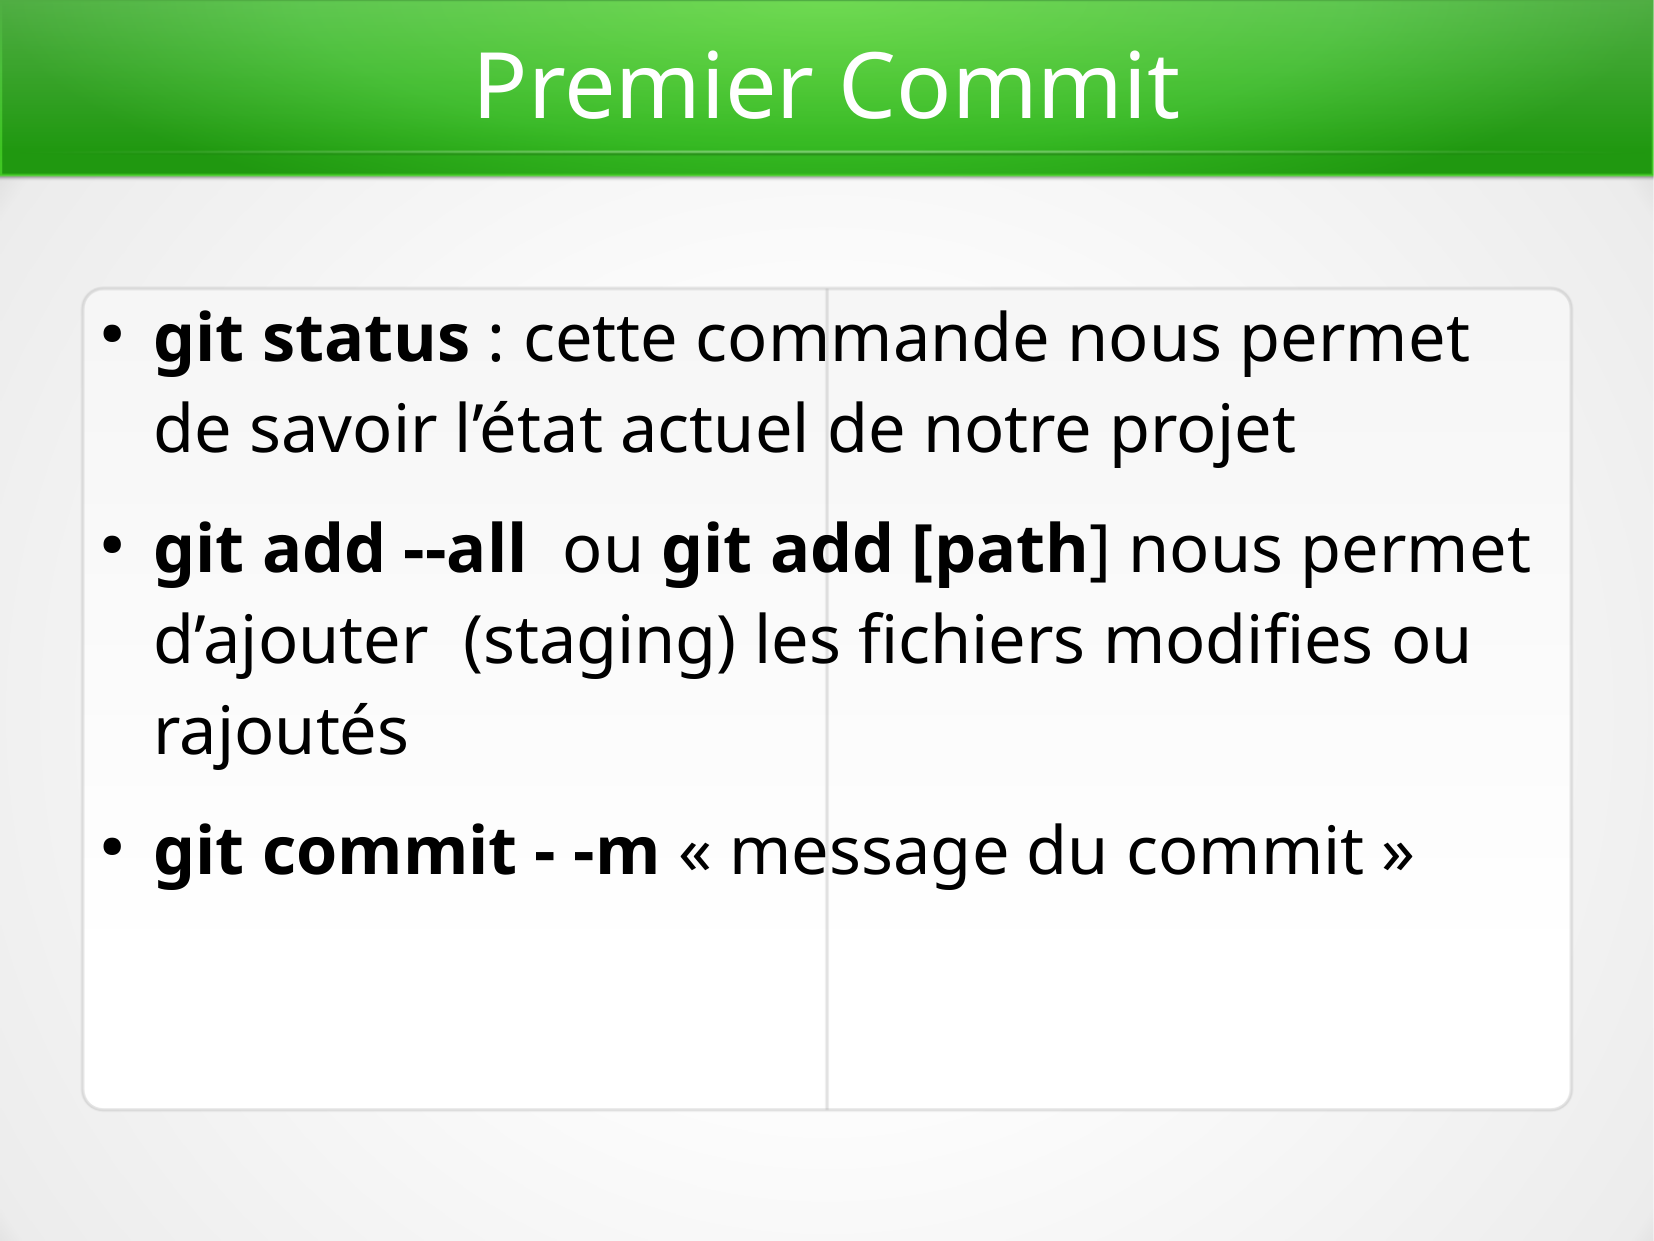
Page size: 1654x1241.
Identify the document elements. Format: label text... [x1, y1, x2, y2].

list git status : cette commande nous permet de savoir l’état actuel de notre projet git add --all ou git add [path] nous permet d’ajouter (staging) les fichiers modifies ou rajoutés git commit - -m « message du commit » [82, 290, 1560, 1111]
picture [0, 0, 1654, 1241]
title Premier Commit [82, 11, 1571, 154]
